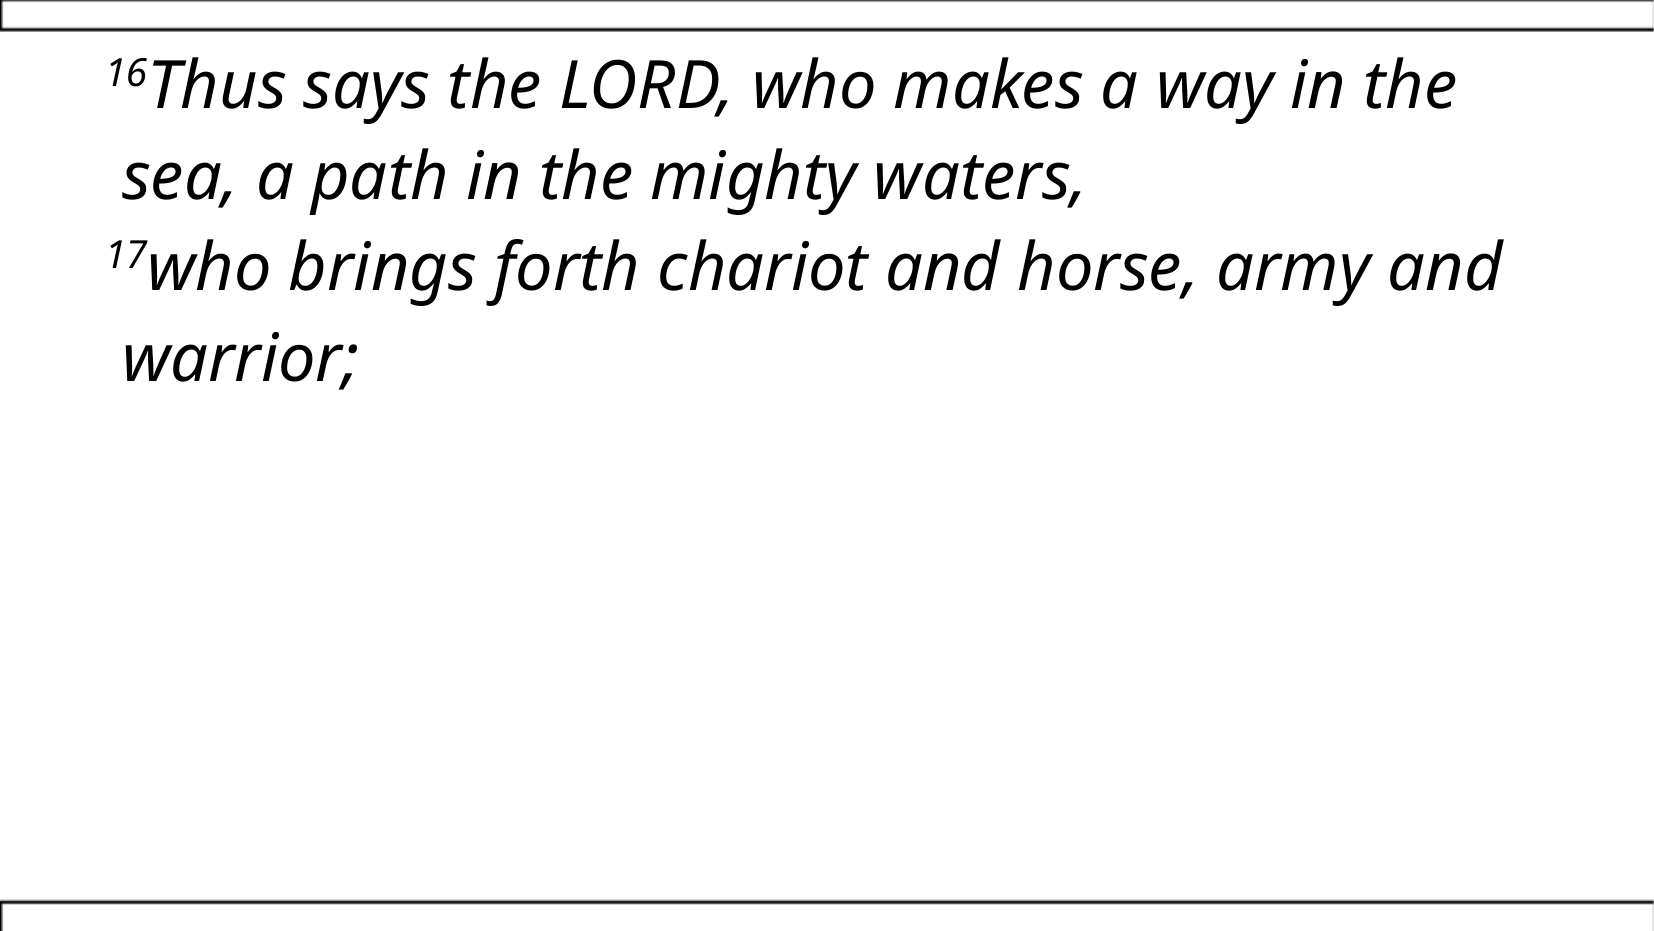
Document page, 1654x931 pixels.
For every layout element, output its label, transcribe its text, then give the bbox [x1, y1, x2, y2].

picture [0, 0, 1654, 931]
text_box 16Thus says the LORD, who makes a way in the sea, a path in the mighty waters, 17who brings forth chariot and horse, army and warrior; [90, 30, 1561, 489]
